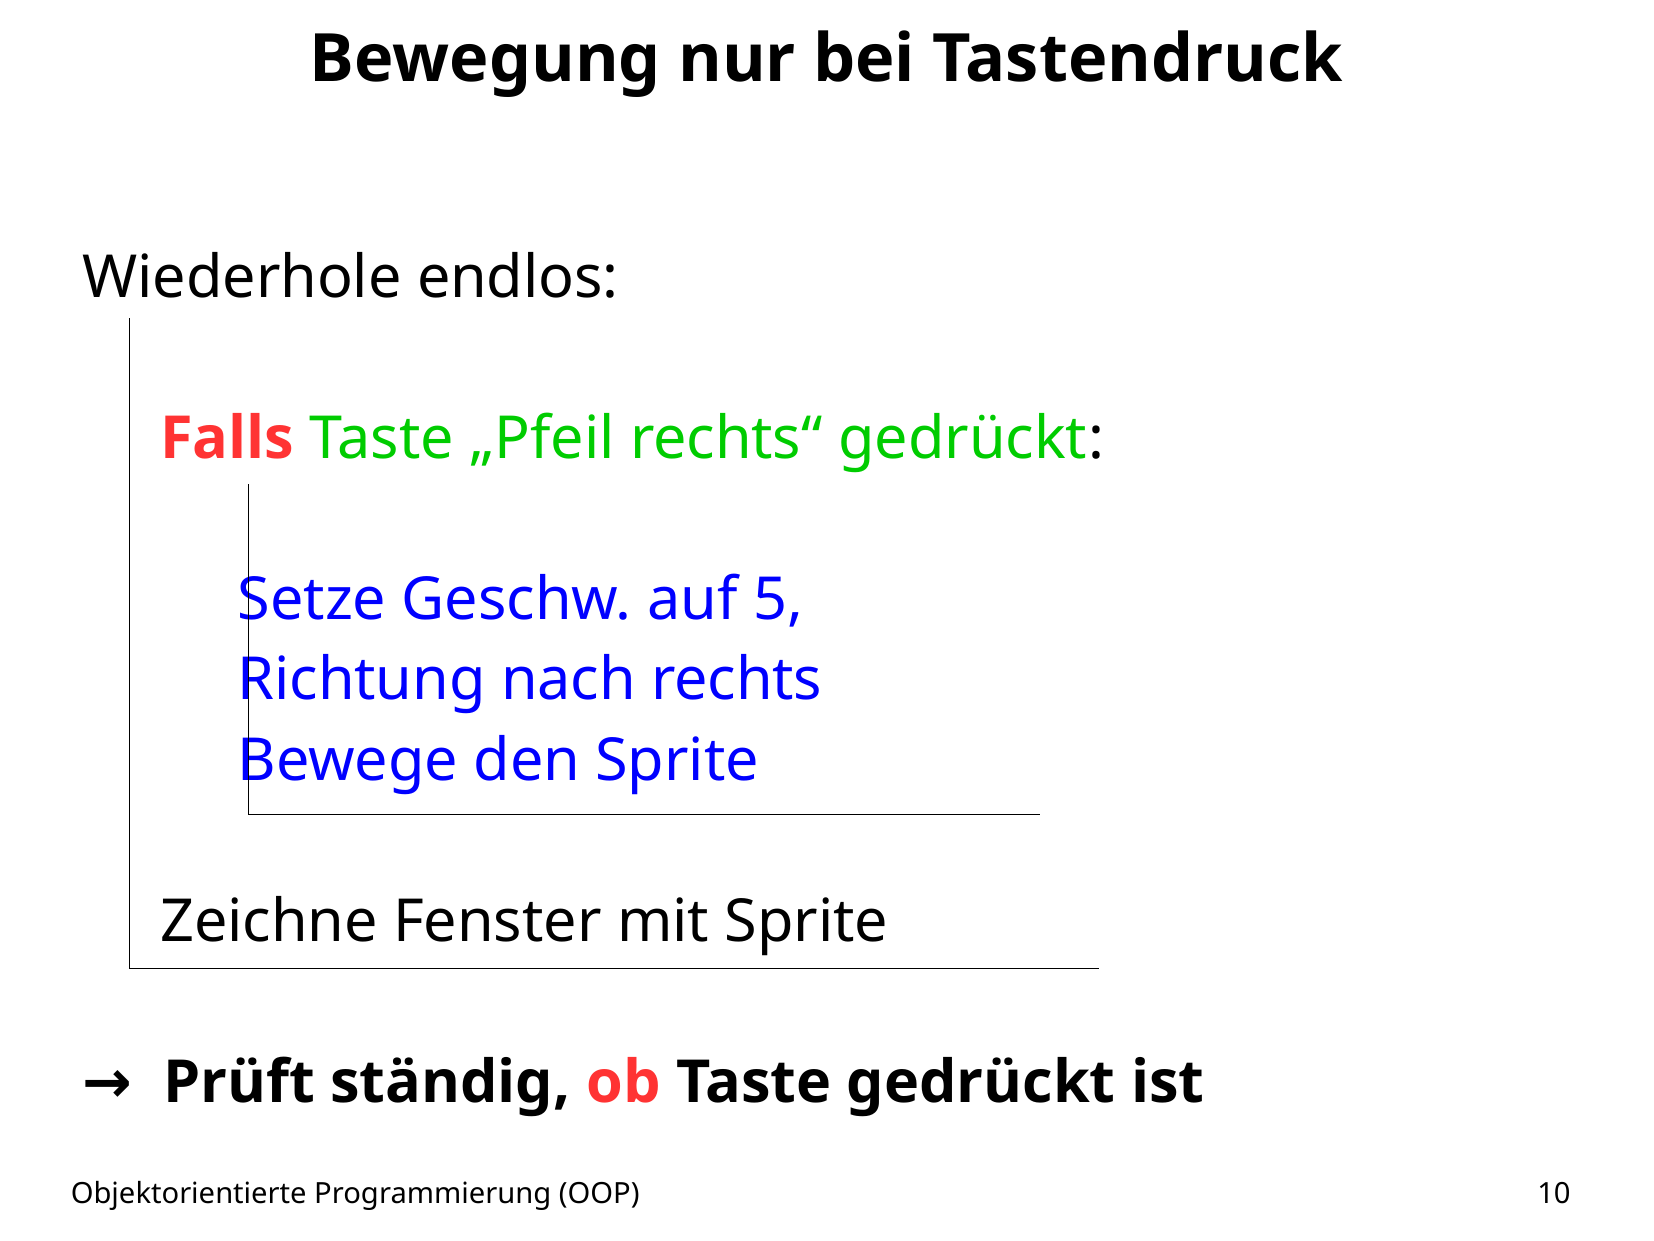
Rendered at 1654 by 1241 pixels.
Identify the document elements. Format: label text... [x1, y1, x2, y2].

title Bewegung nur bei Tastendruck [0, 5, 1654, 107]
list Wiederhole endlos: Falls Taste „Pfeil rechts“ gedrückt: Setze Geschw. auf 5, Richtung nach rechts Bewege den Sprite Zeichne Fenster mit Sprite → Prüft ständig, ob Taste gedrückt ist [82, 153, 1571, 1134]
